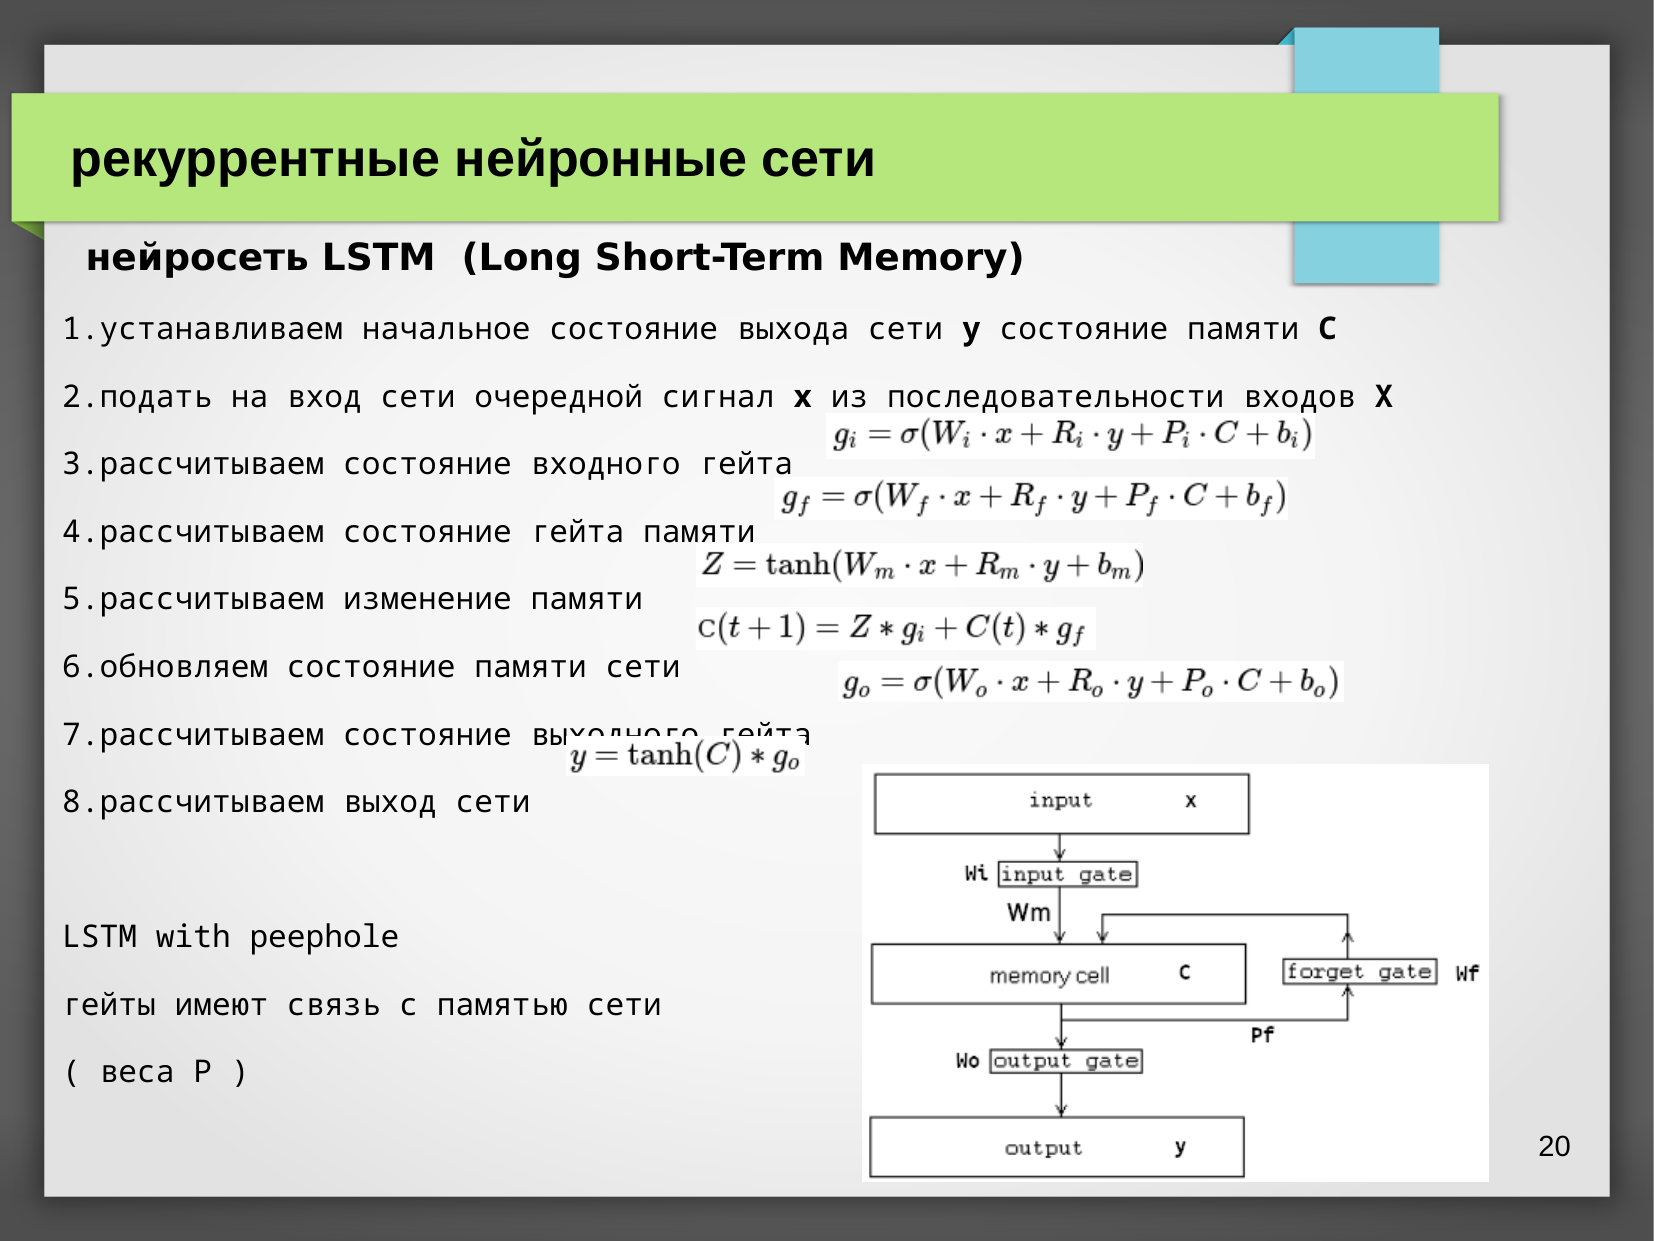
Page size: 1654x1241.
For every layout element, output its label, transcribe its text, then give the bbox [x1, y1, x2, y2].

title рекуррентные нейронные сети [70, 118, 1205, 199]
text_box 1.устанавливаем начальное состояние выхода сети y состояние памяти C 2.подать на вход сети очередной сигнал x из последовательности входов X 3.рассчитываем состояние входного гейта 4.рассчитываем состояние гейта памяти 5.рассчитываем изменение памяти 6.обновляем состояние памяти сети 7.рассчитываем состояние выходного гейта 8.рассчитываем выход сети LSTM with peephole гейты имеют связь с памятью сети ( веса P ) [47, 298, 1595, 1152]
text_box нейросеть LSTM (Long Short-Term Memory) [70, 228, 1087, 298]
picture [0, 0, 1654, 1241]
